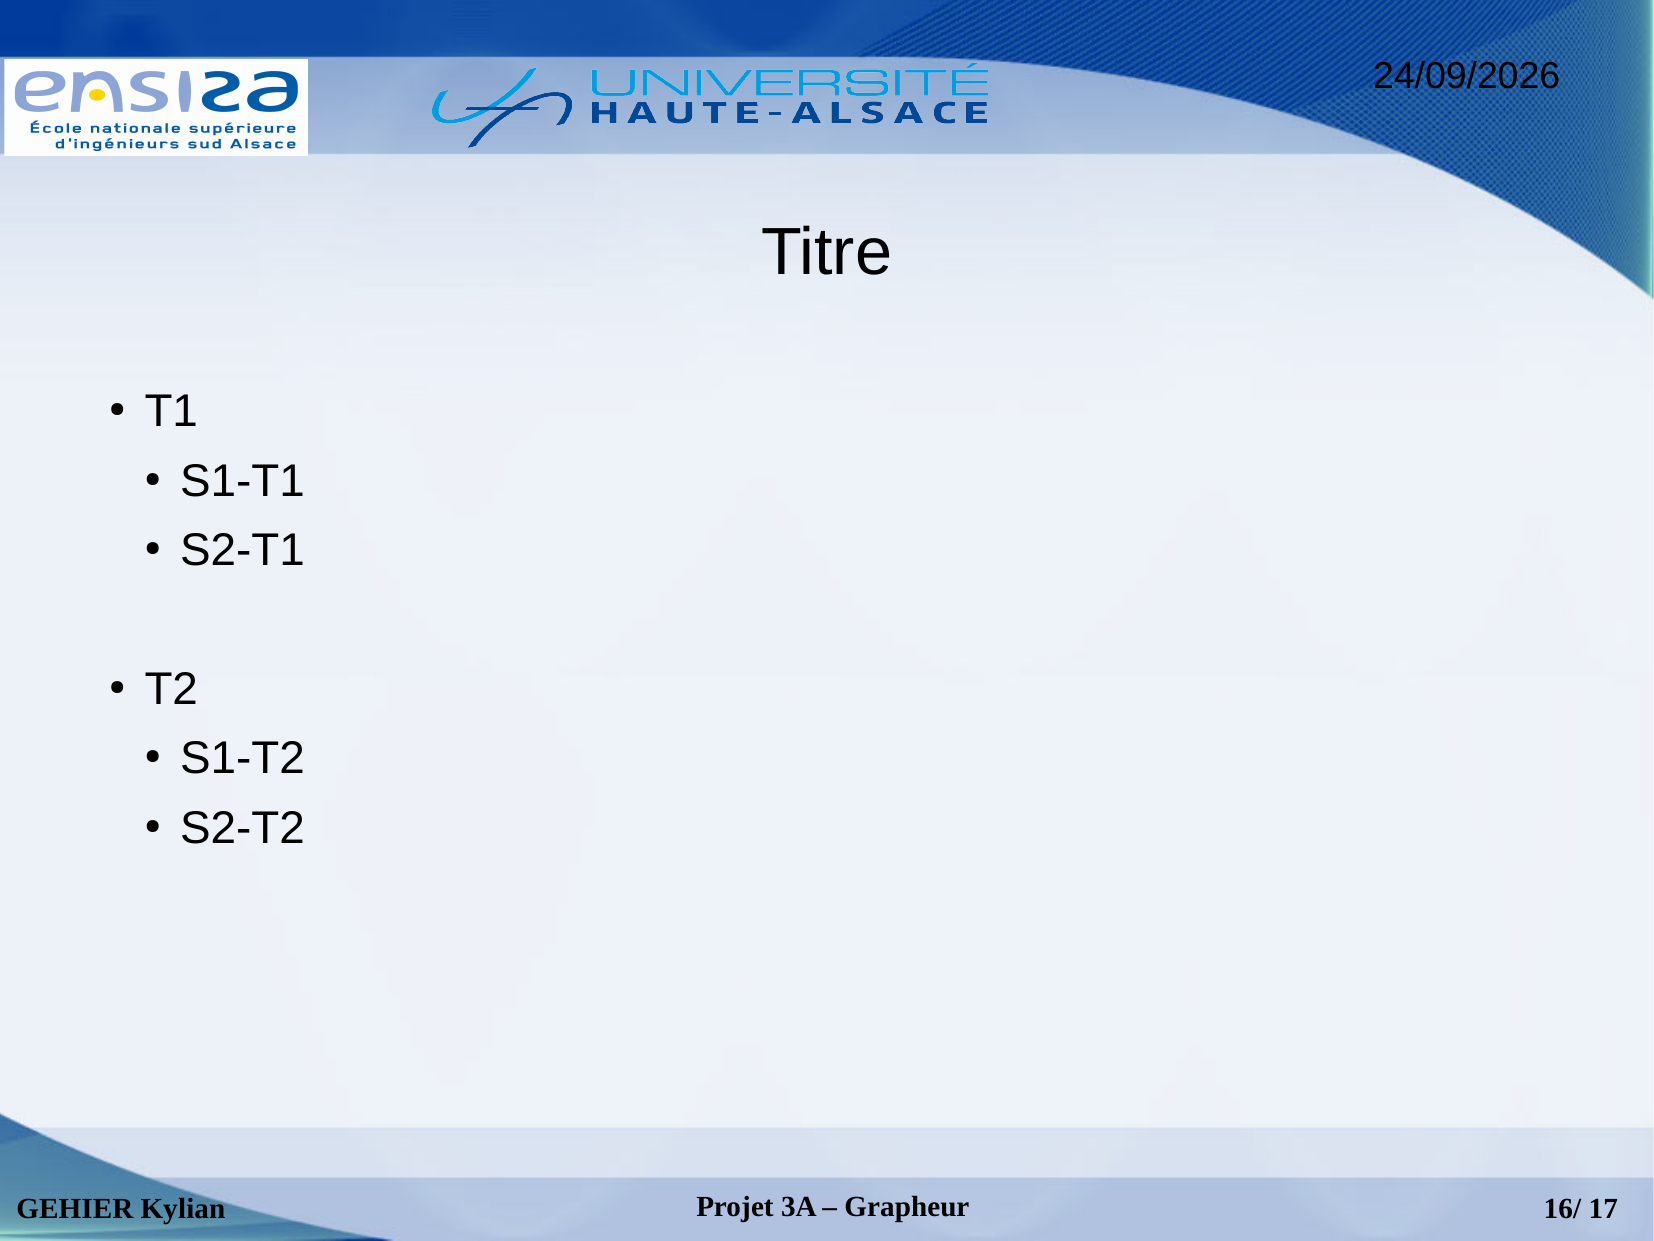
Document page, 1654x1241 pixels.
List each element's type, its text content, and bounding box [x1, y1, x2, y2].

text_box T1 S1-T1 S2-T1 T2 S1-T2 S2-T2 [94, 377, 1512, 928]
title Titre [118, 192, 1536, 310]
picture [0, 0, 1654, 1241]
